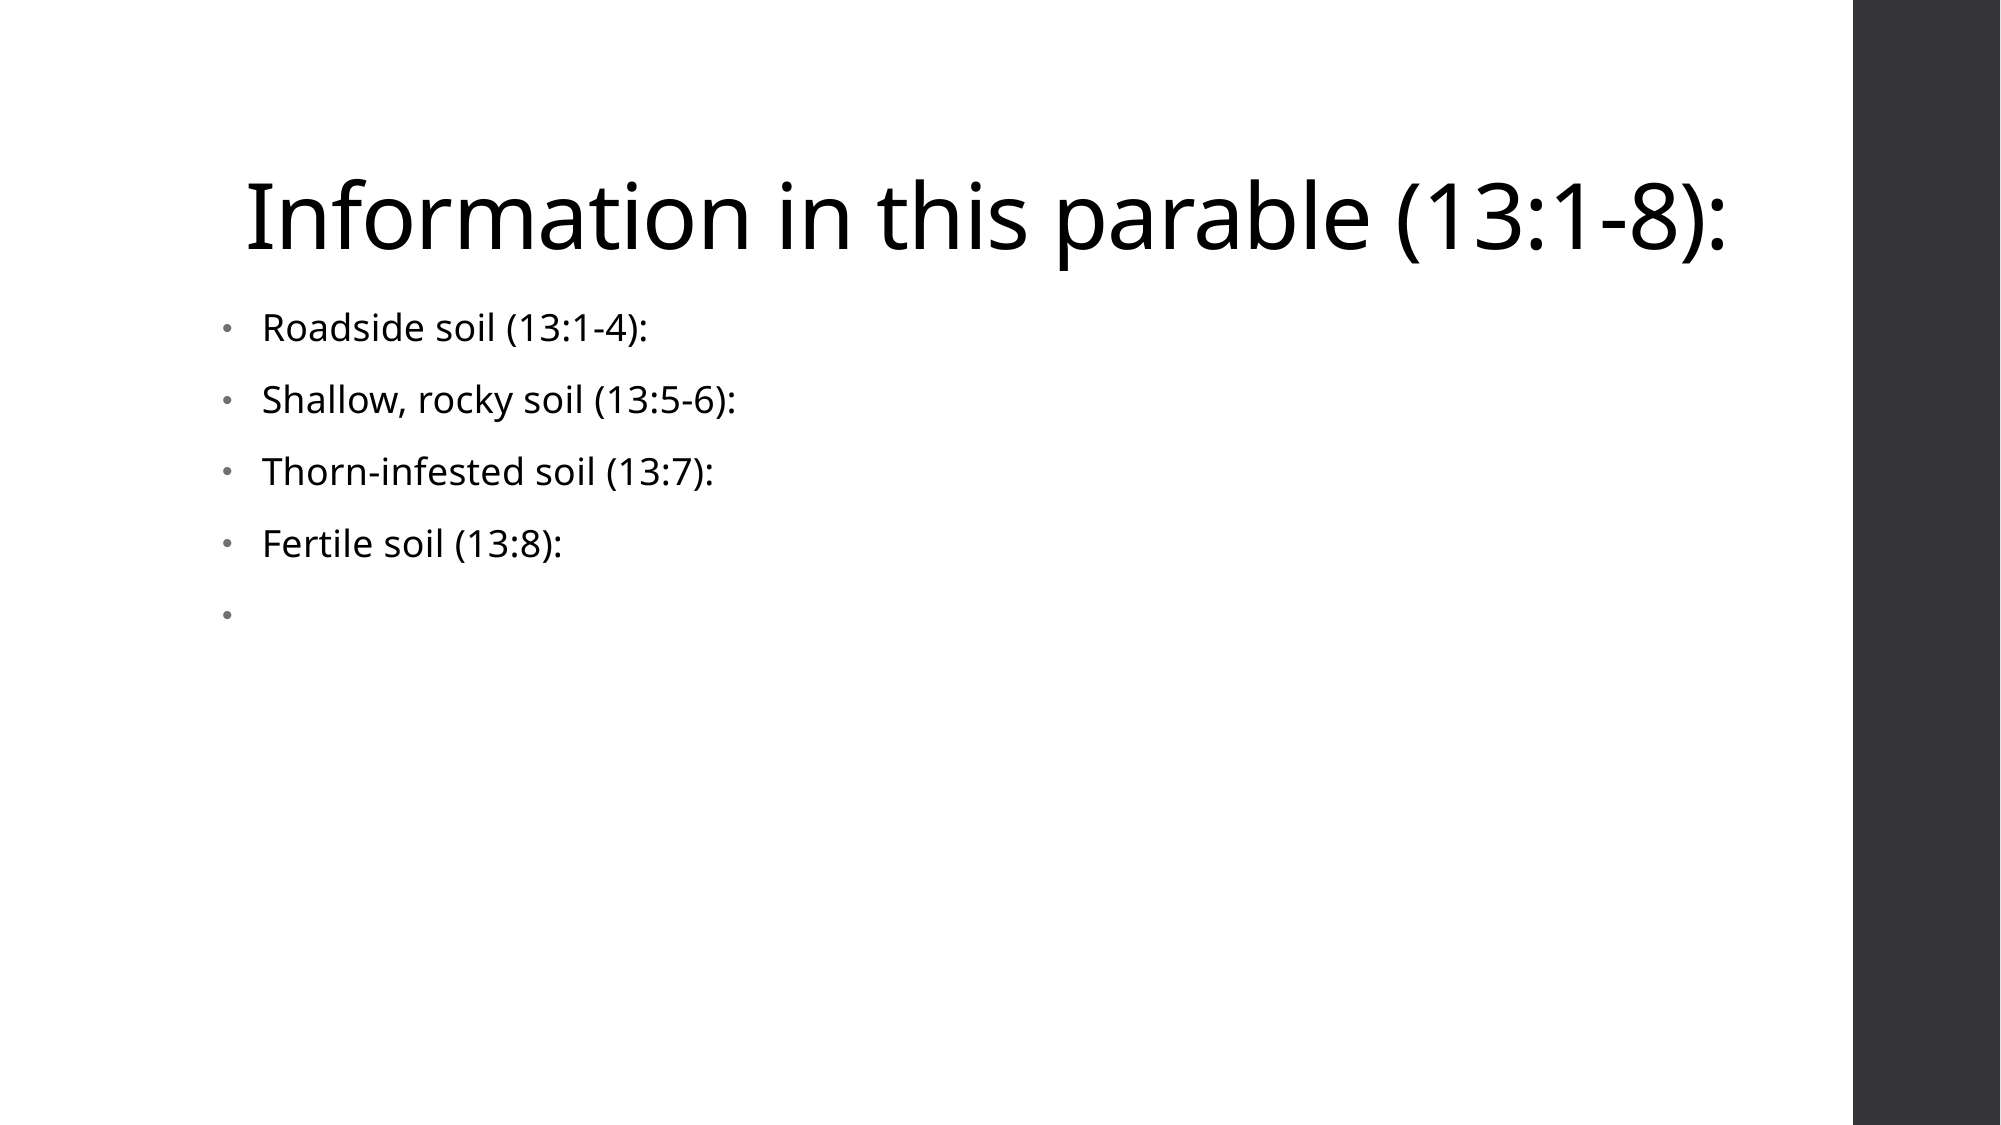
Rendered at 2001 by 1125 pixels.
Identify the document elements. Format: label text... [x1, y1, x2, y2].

title Information in this parable (13:1-8): [206, 60, 1797, 278]
list Roadside soil (13:1-4): Shallow, rocky soil (13:5-6): Thorn-infested soil (13:7): Fertile soil (13:8): [206, 299, 1617, 1014]
